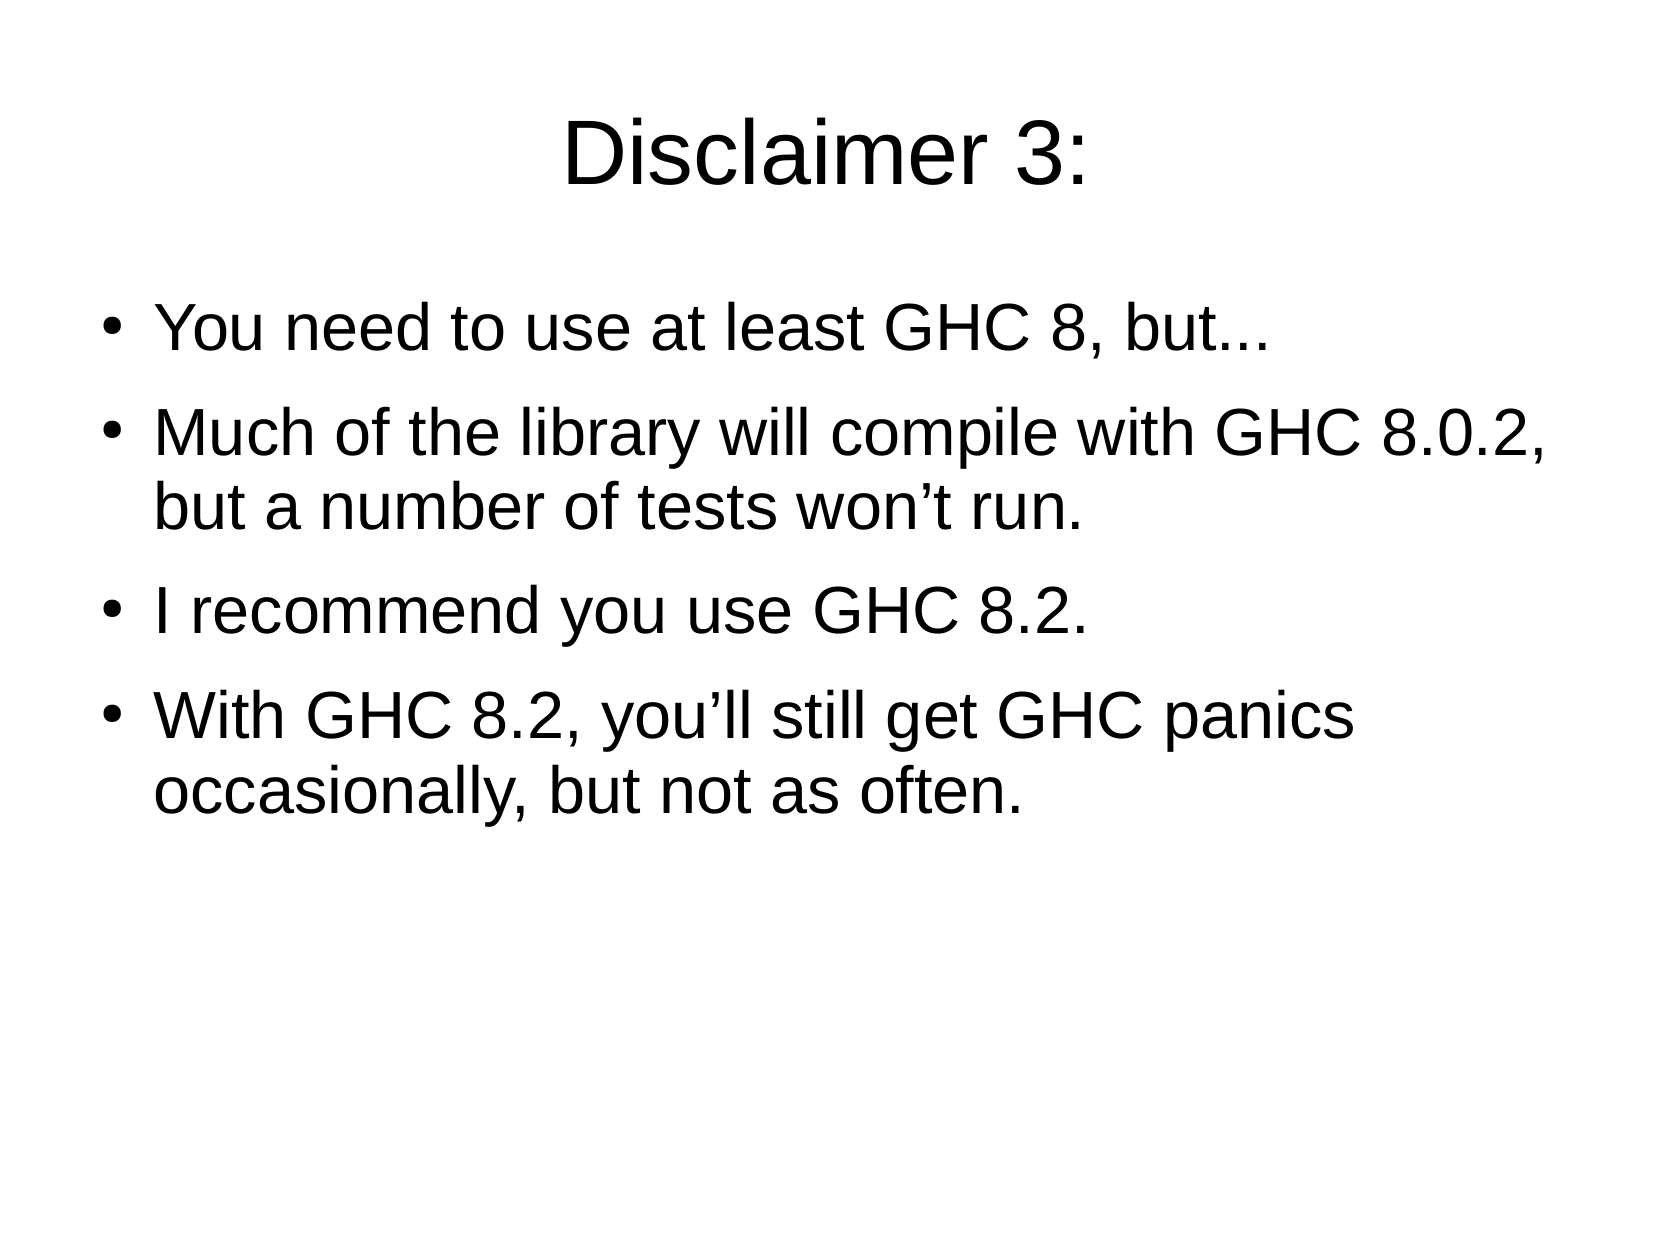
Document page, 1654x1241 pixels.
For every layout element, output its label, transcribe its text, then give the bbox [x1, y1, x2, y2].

list You need to use at least GHC 8, but... Much of the library will compile with GHC 8.0.2, but a number of tests won’t run. I recommend you use GHC 8.2. With GHC 8.2, you’ll still get GHC panics occasionally, but not as often. [82, 290, 1571, 1010]
title Disclaimer 3: [82, 49, 1571, 257]
